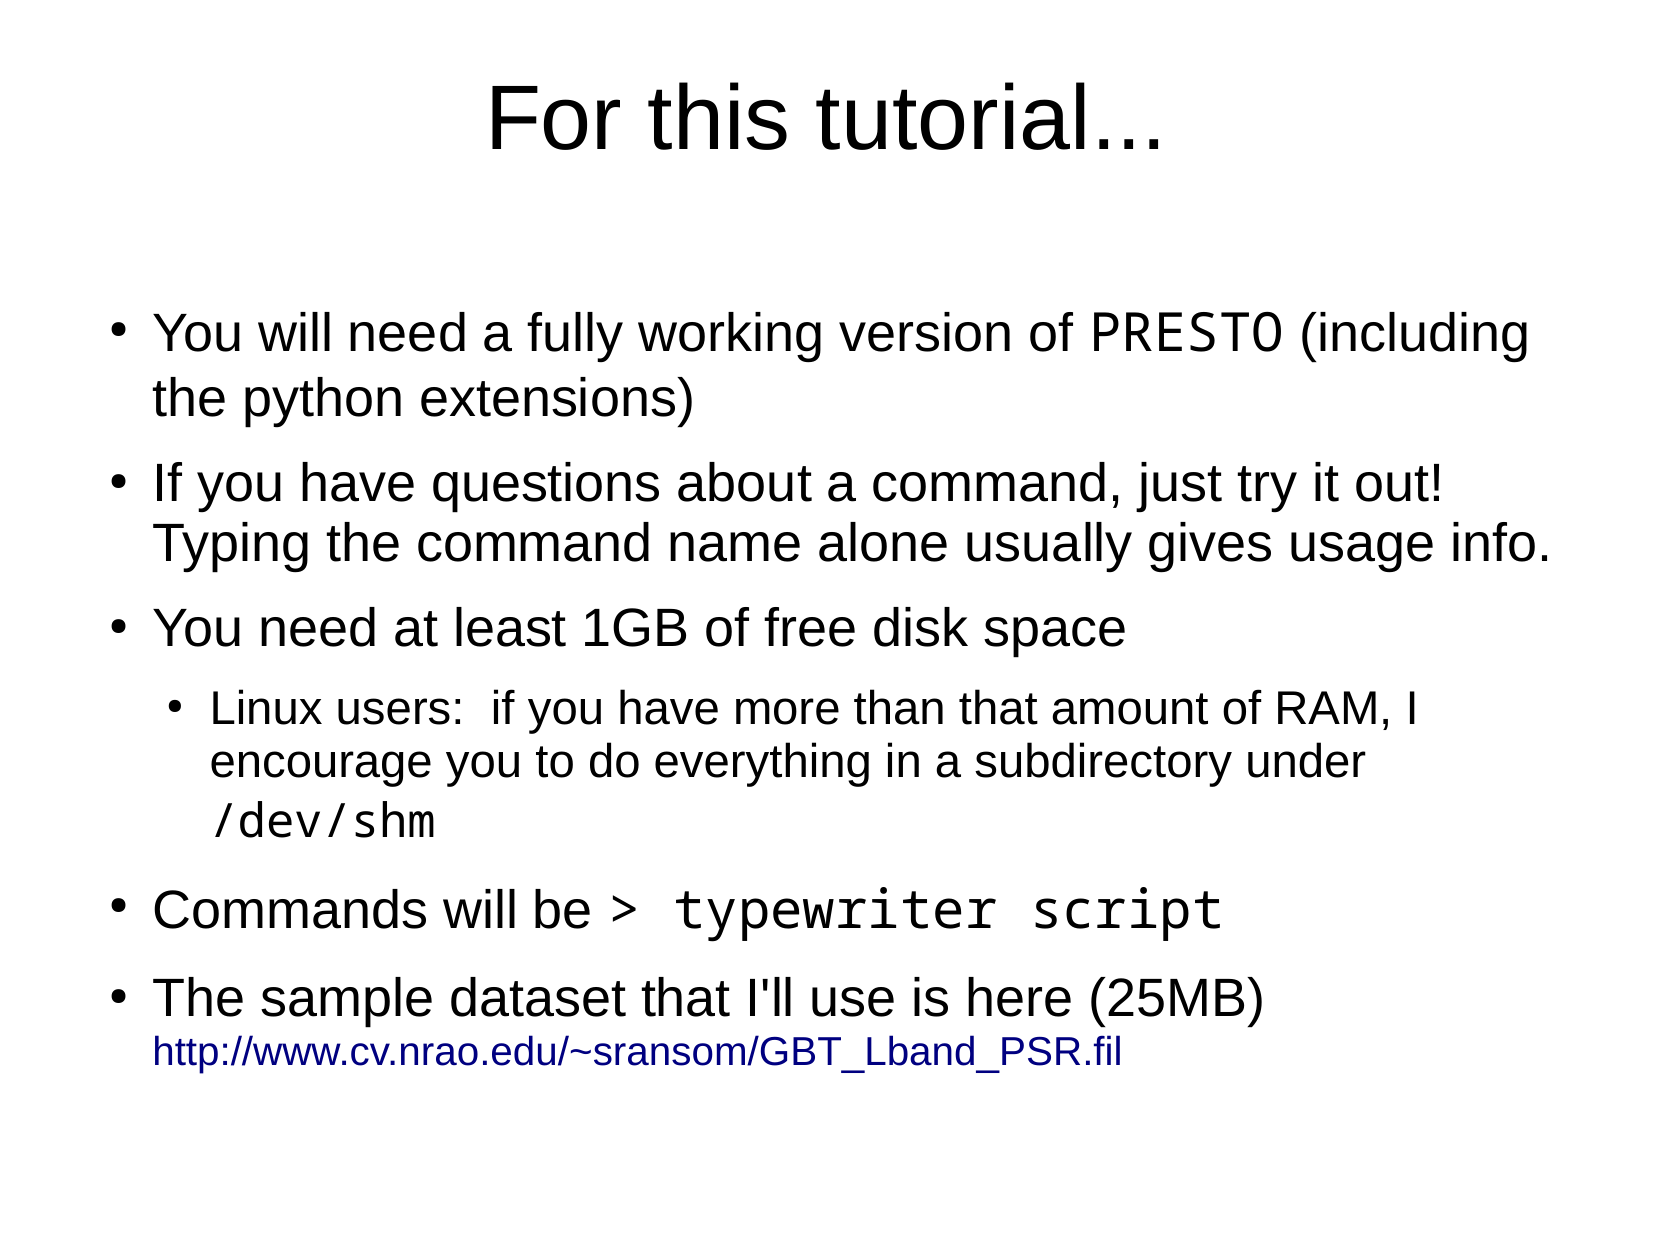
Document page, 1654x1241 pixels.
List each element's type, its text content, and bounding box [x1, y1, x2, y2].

list You will need a fully working version of PRESTO (including the python extensions) If you have questions about a command, just try it out! Typing the command name alone usually gives usage info. You need at least 1GB of free disk space Linux users: if you have more than that amount of RAM, I encourage you to do everything in a subdirectory under /dev/shm Commands will be > typewriter script The sample dataset that I'll use is here (25MB)http://www.cv.nrao.edu/~sransom/GBT_Lband_PSR.fil [94, 294, 1583, 1113]
title For this tutorial... [82, 13, 1571, 222]
